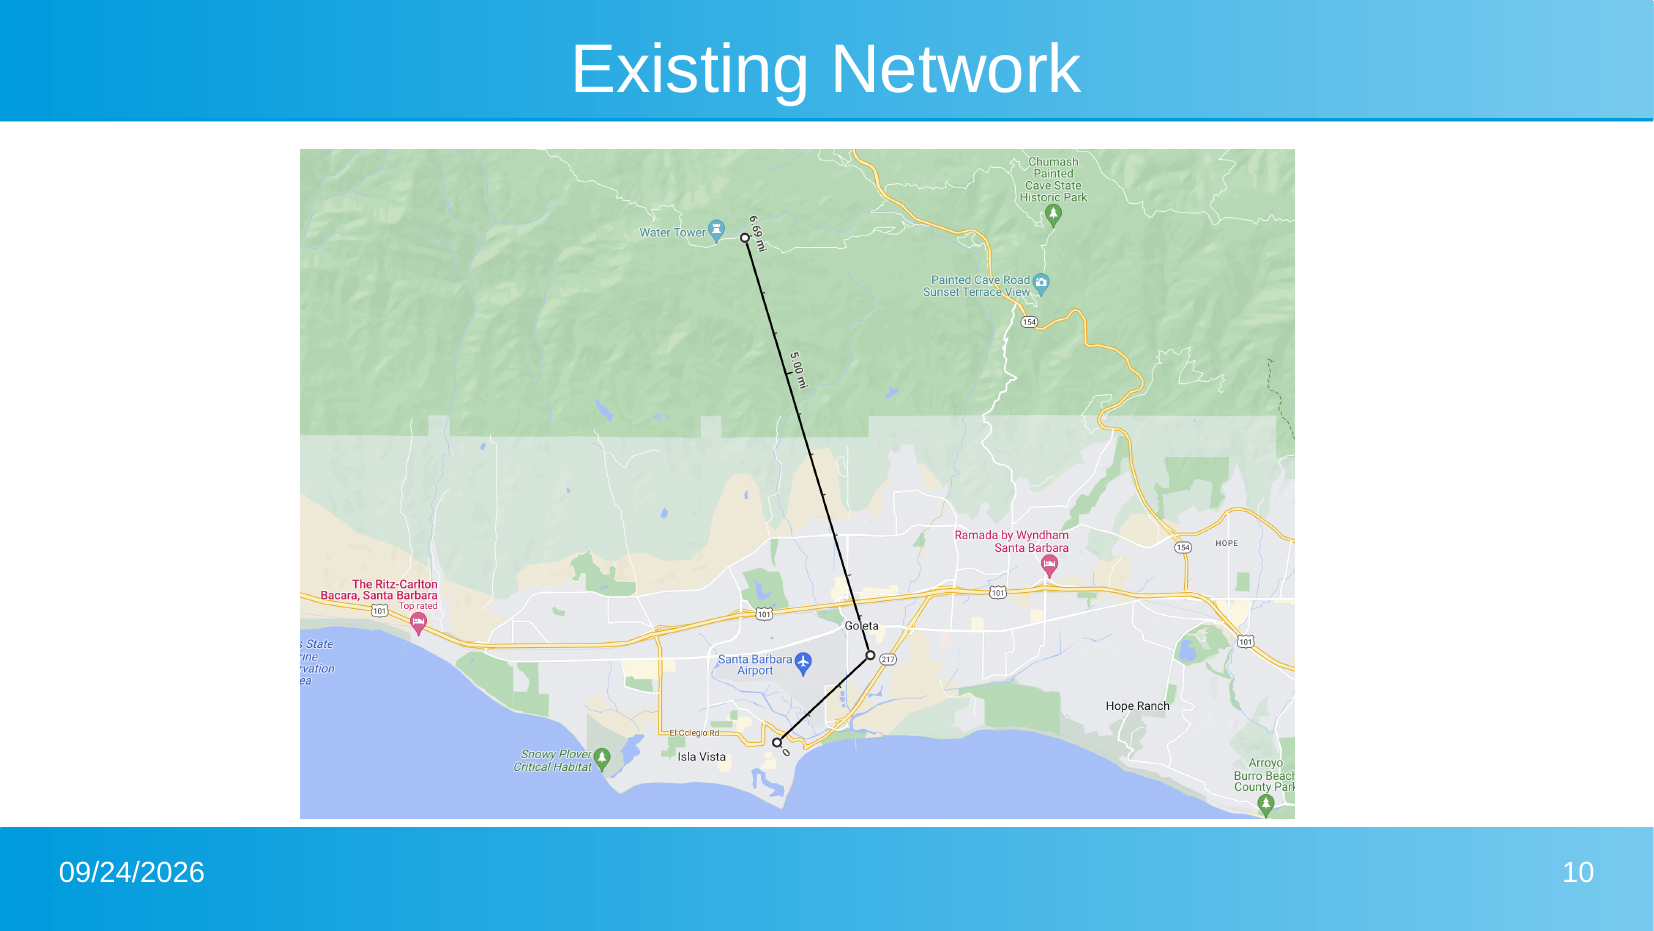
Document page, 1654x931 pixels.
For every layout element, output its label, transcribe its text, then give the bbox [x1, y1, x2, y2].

title Existing Network [59, 29, 1595, 108]
picture [300, 149, 1295, 819]
